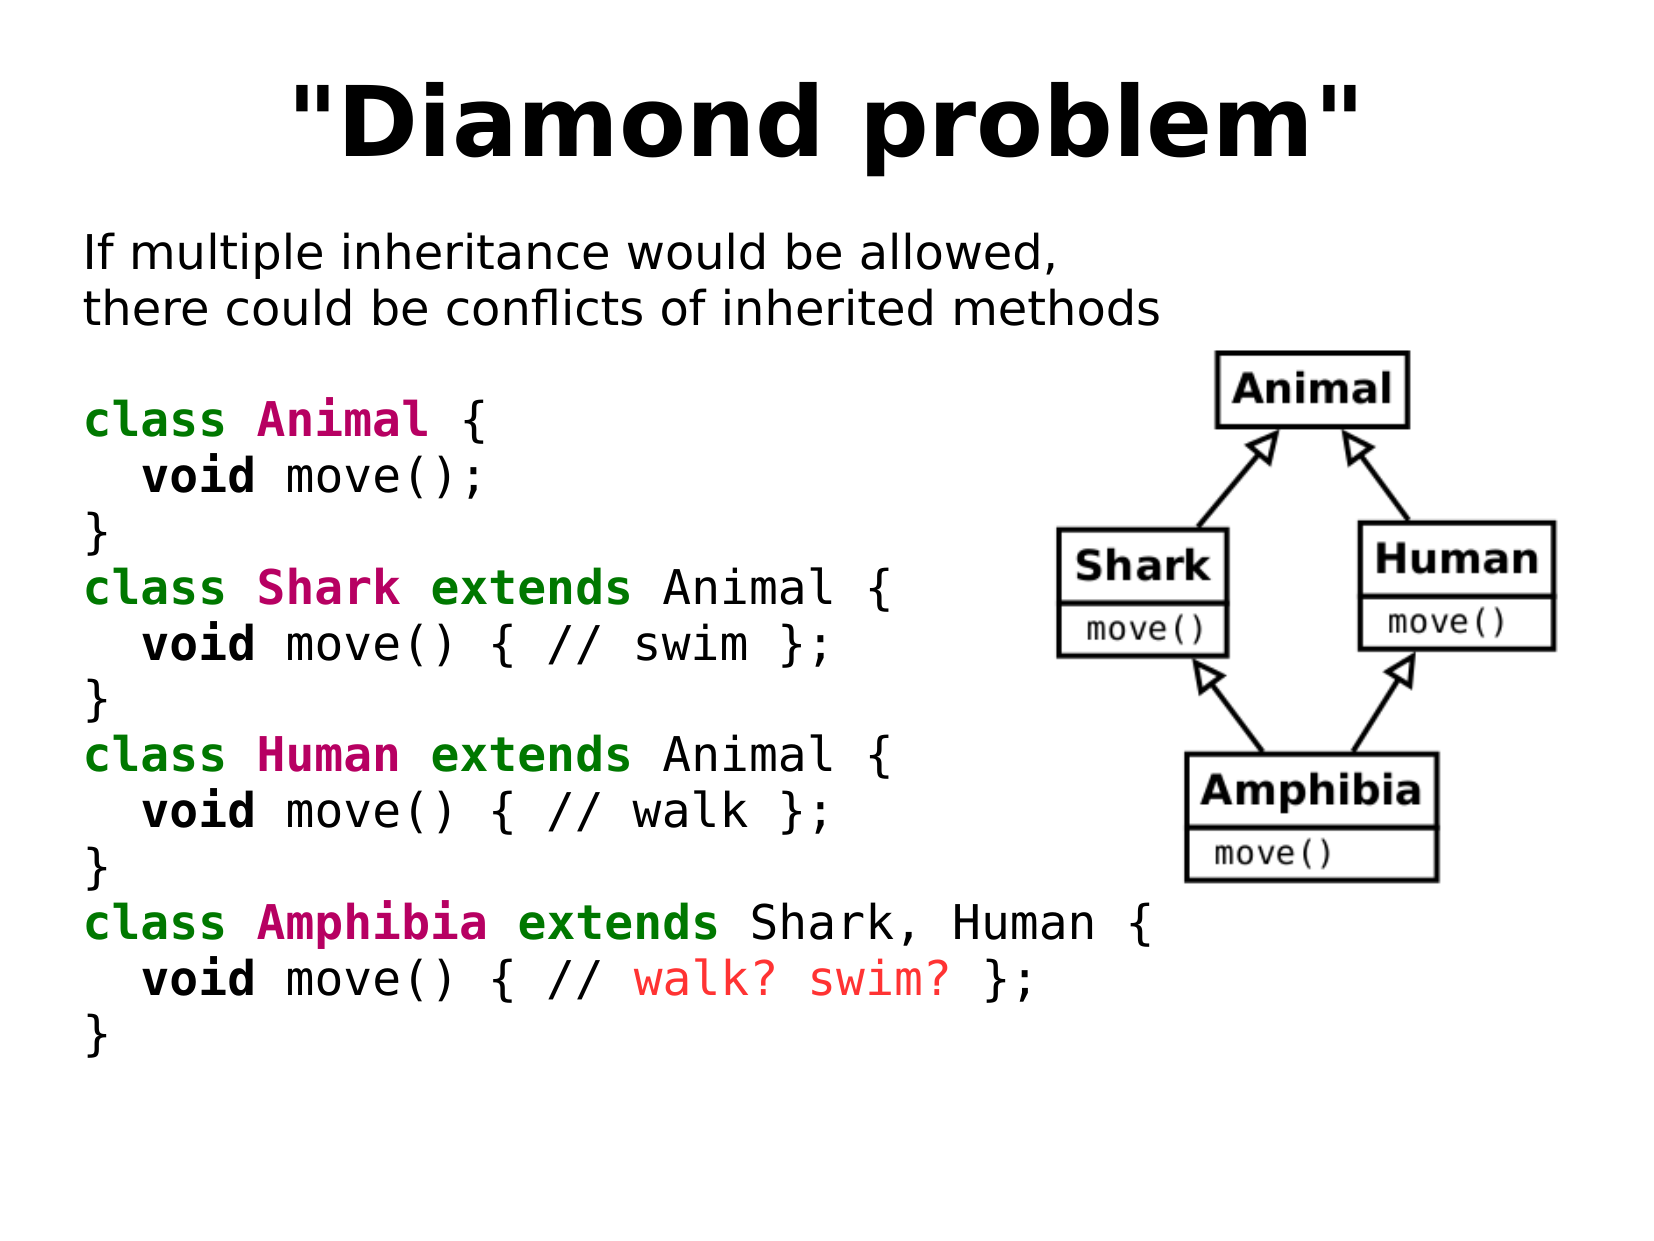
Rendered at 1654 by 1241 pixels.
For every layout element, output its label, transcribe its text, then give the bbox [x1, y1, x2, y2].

list If multiple inheritance would be allowed, there could be conflicts of inherited methods class Animal { void move(); } class Shark extends Animal { void move() { // swim }; } class Human extends Animal { void move() { // walk }; } class Amphibia extends Shark, Human { void move() { // walk? swim? }; } [82, 225, 1170, 1186]
title "Diamond problem" [82, 49, 1571, 196]
picture [1170, 300, 1607, 910]
